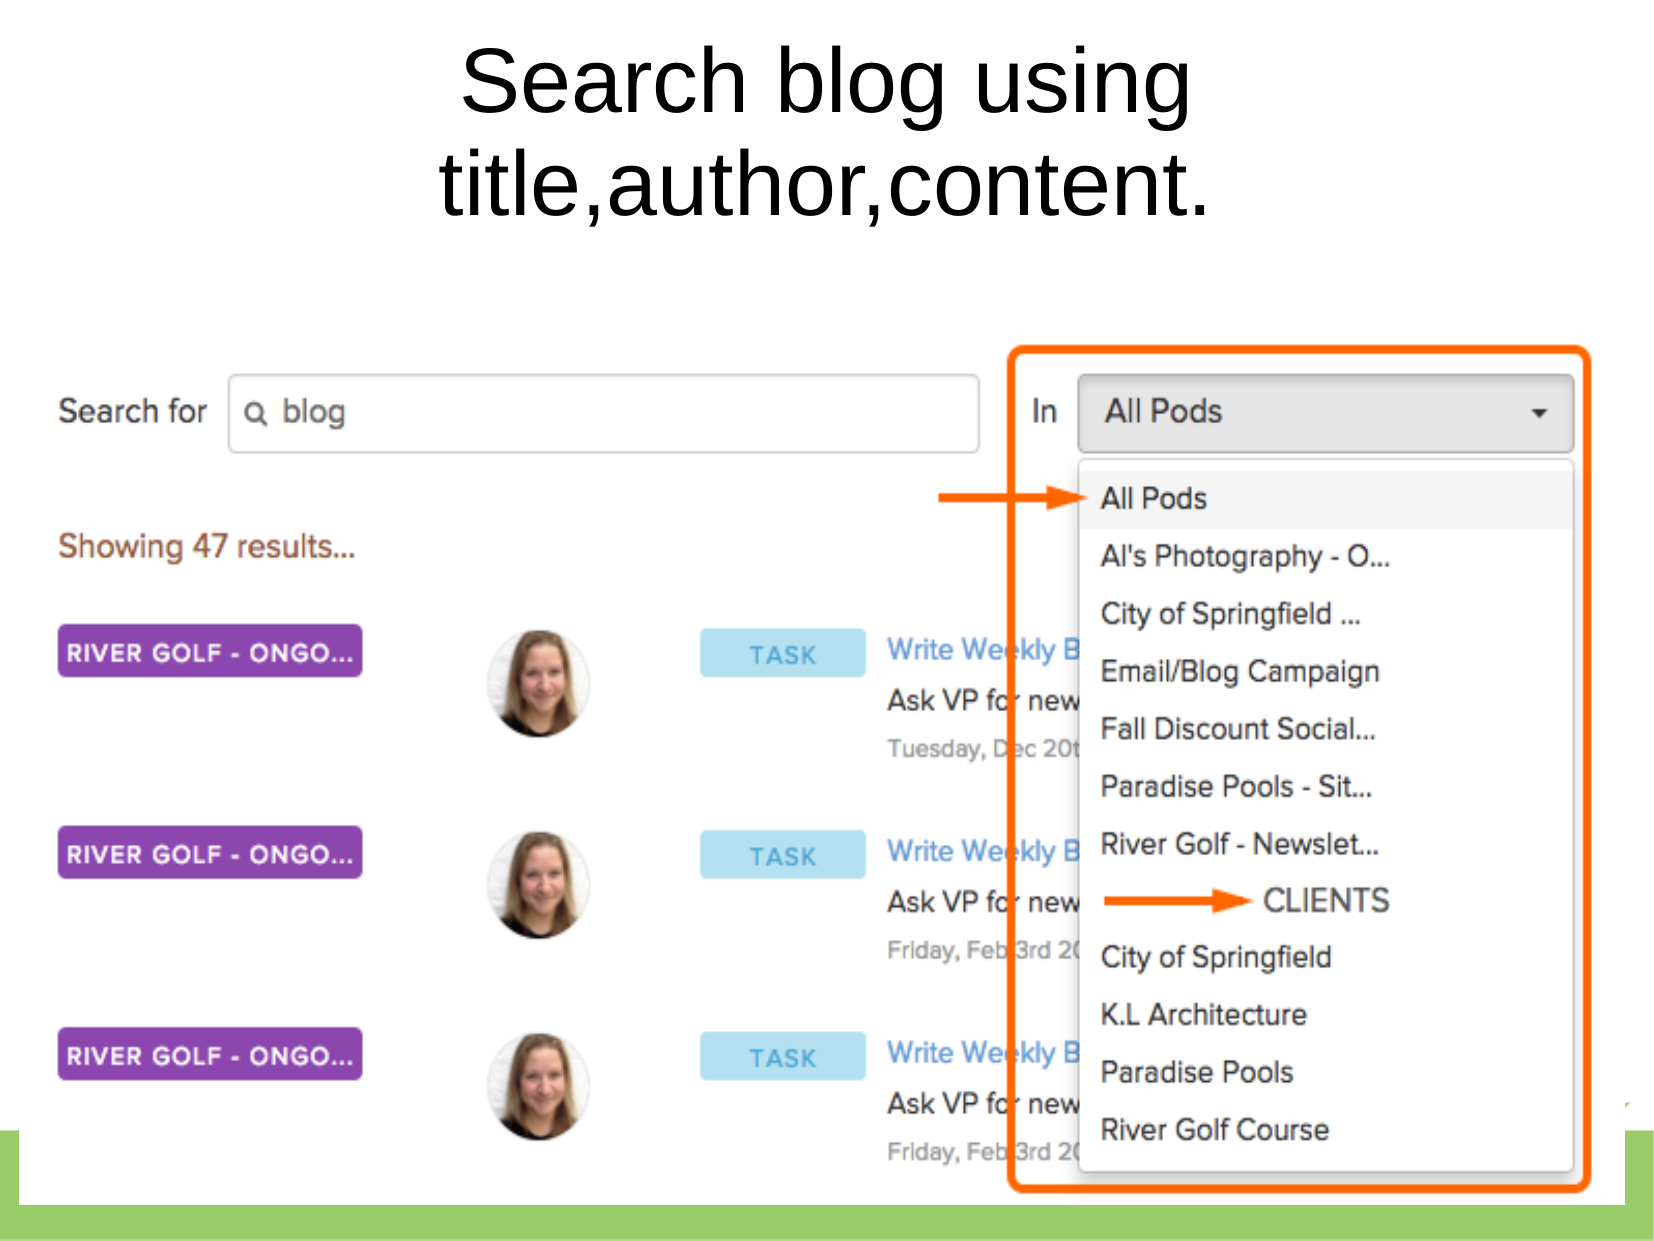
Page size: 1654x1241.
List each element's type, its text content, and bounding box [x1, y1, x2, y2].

picture [0, 0, 1654, 1241]
title Search blog using title,author,content. [82, 29, 1571, 235]
